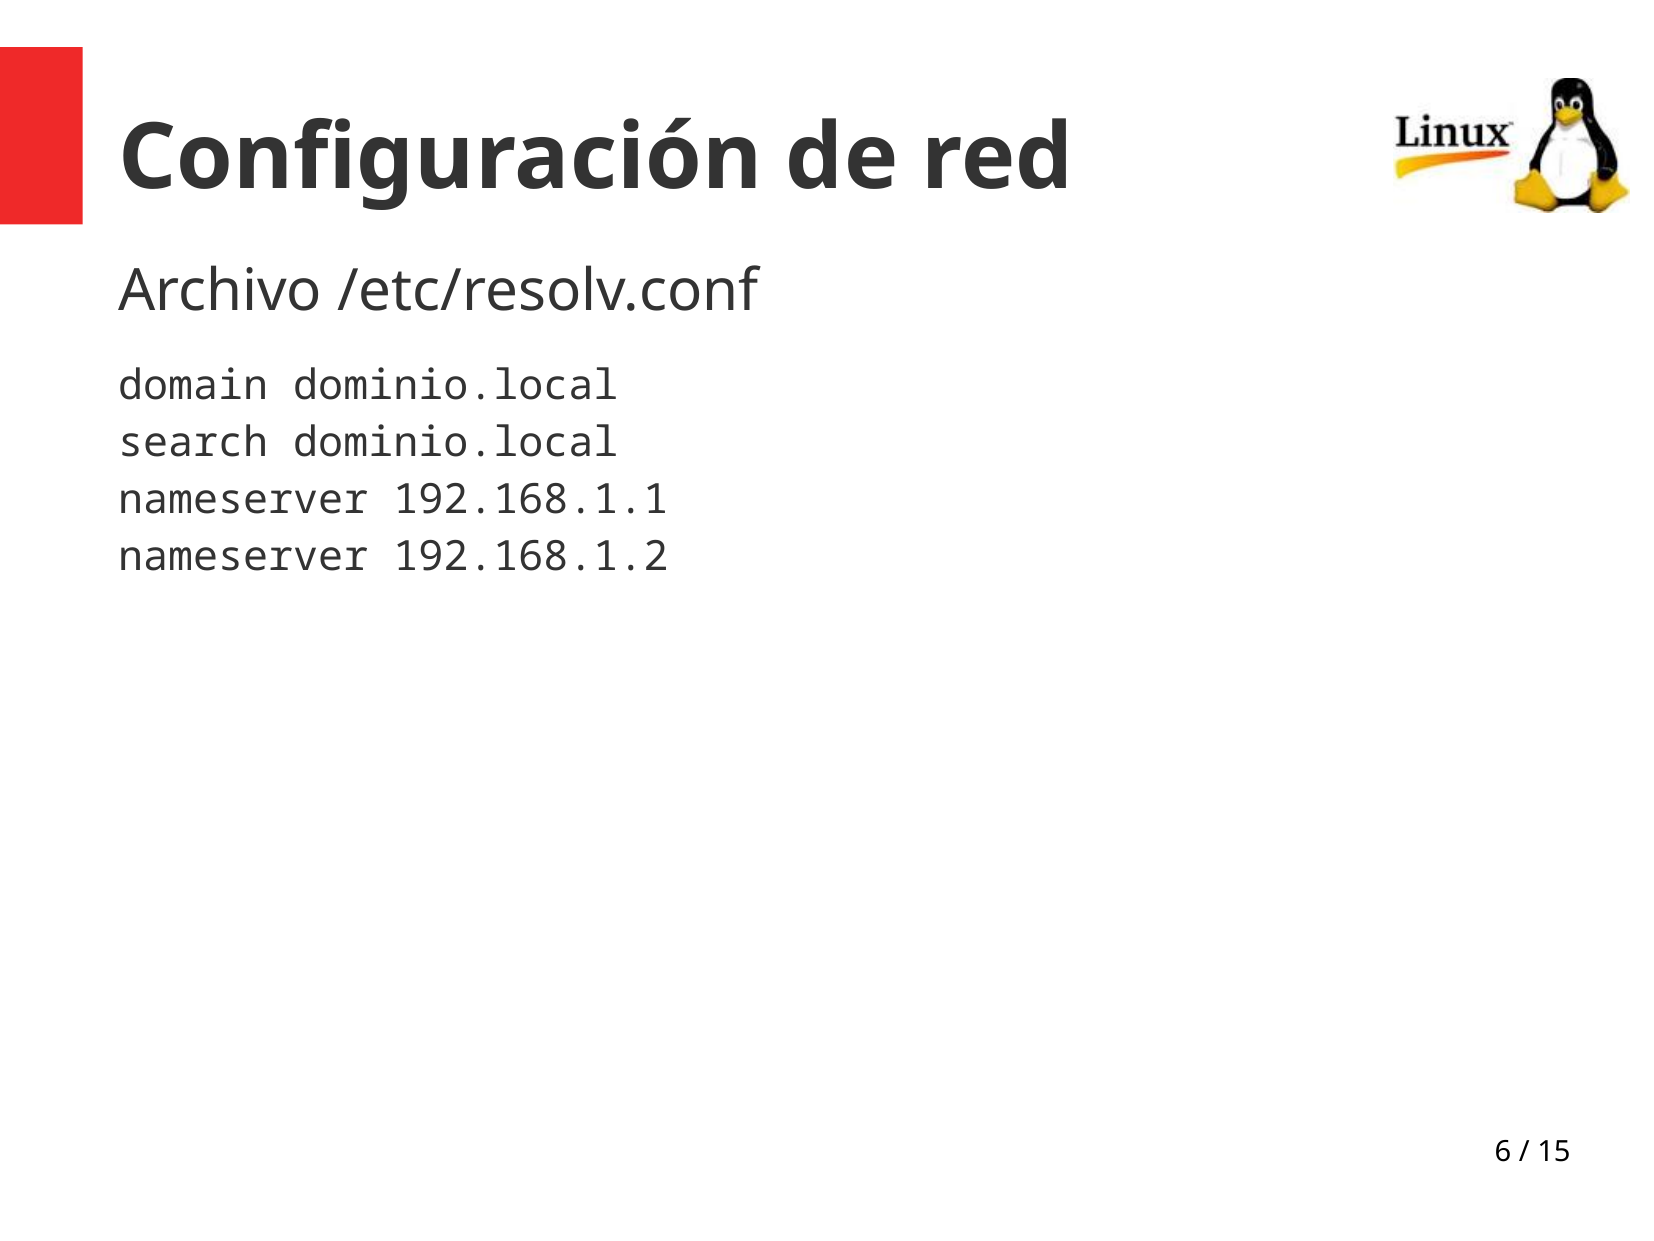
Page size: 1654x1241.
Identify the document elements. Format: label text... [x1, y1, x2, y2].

list Archivo /etc/resolv.conf [118, 248, 1536, 343]
list domain dominio.local search dominio.local nameserver 192.168.1.1 nameserver 192.168.1.2 [118, 354, 1536, 1074]
title Configuración de red [118, 49, 1571, 257]
picture [1393, 78, 1630, 213]
